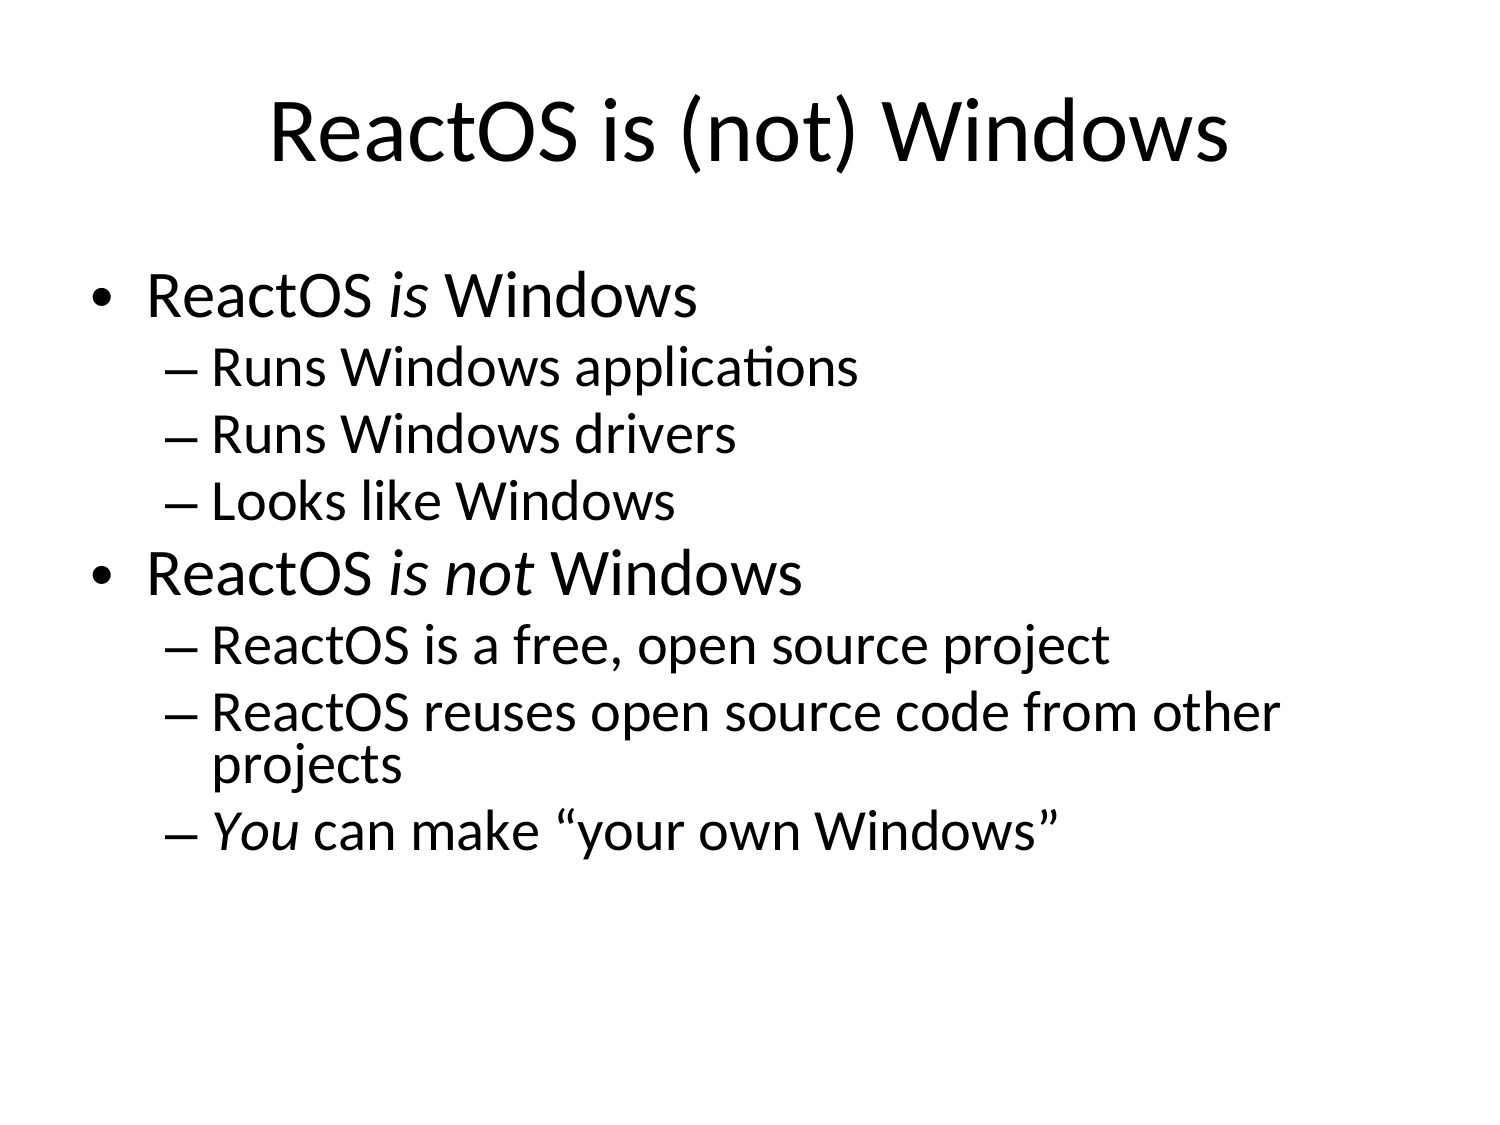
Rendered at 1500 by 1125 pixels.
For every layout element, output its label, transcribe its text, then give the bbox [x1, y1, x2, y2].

list ReactOS is Windows Runs Windows applications Runs Windows drivers Looks like Windows ReactOS is not Windows ReactOS is a free, open source project ReactOS reuses open source code from other projects You can make “your own Windows” [75, 262, 1426, 1006]
title ReactOS is (not) Windows [75, 45, 1426, 233]
